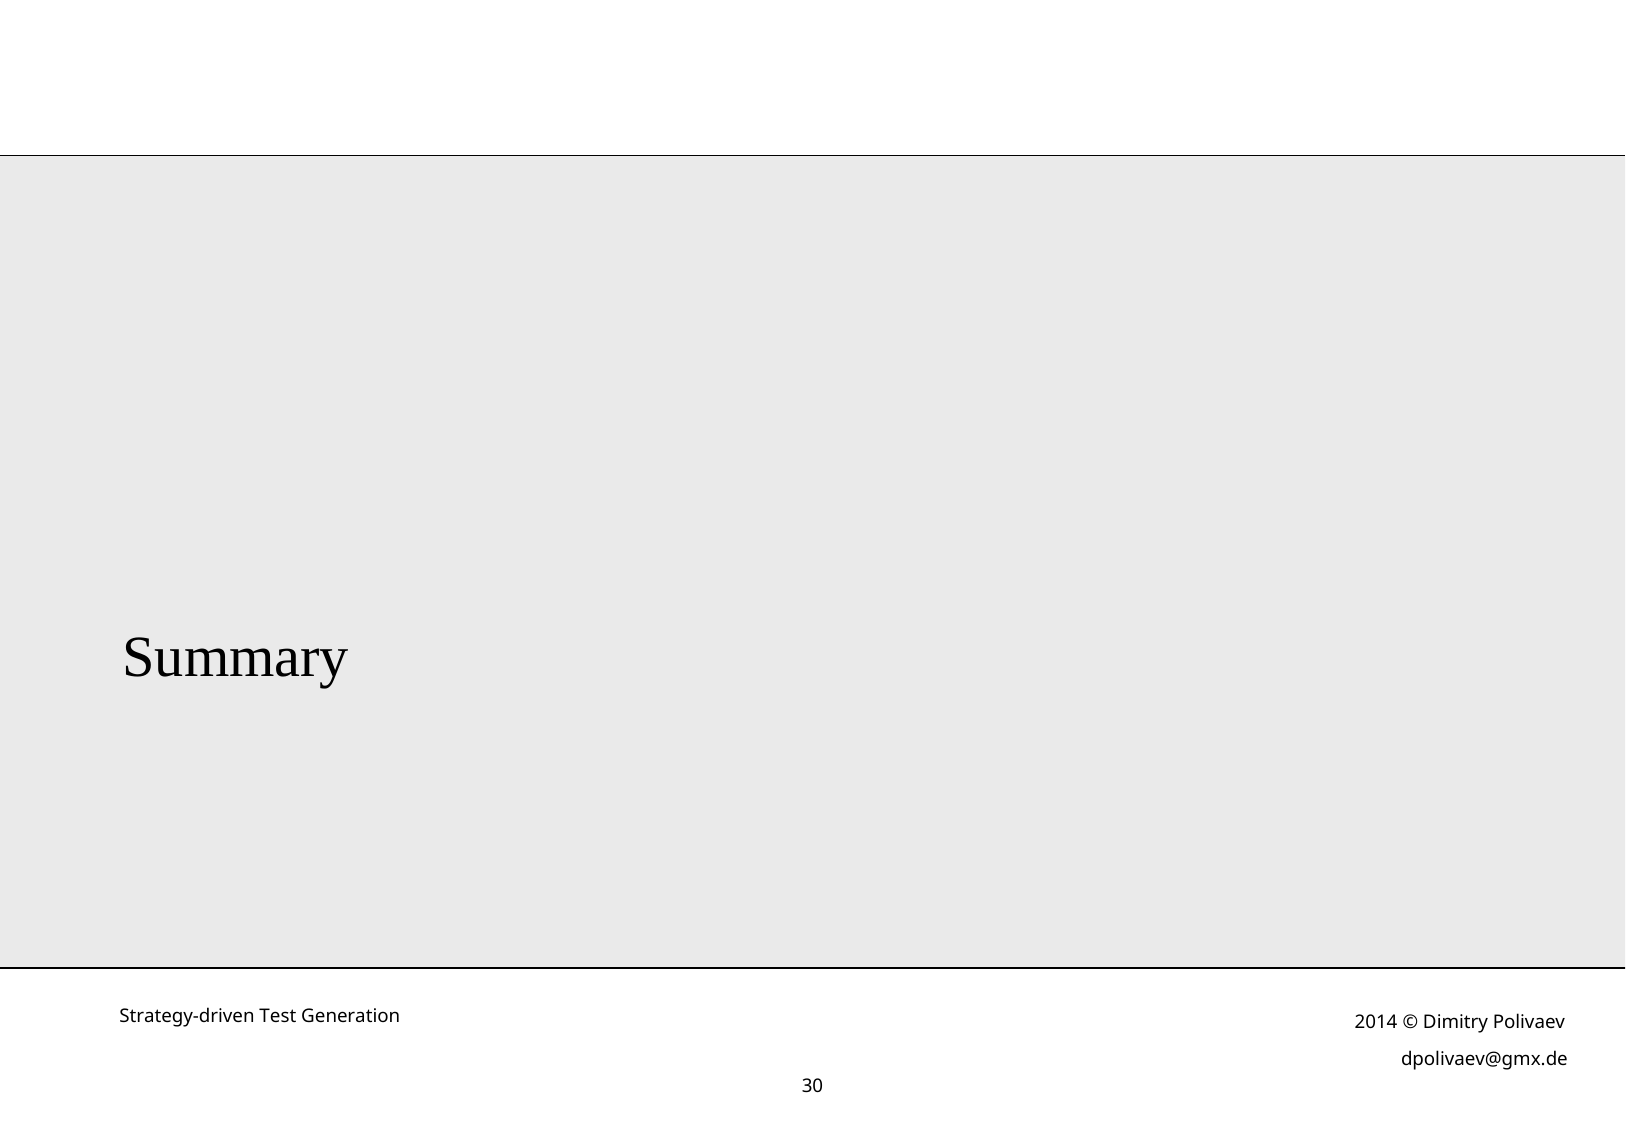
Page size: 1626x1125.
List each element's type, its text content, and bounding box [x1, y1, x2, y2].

title Summary [122, 613, 1501, 688]
